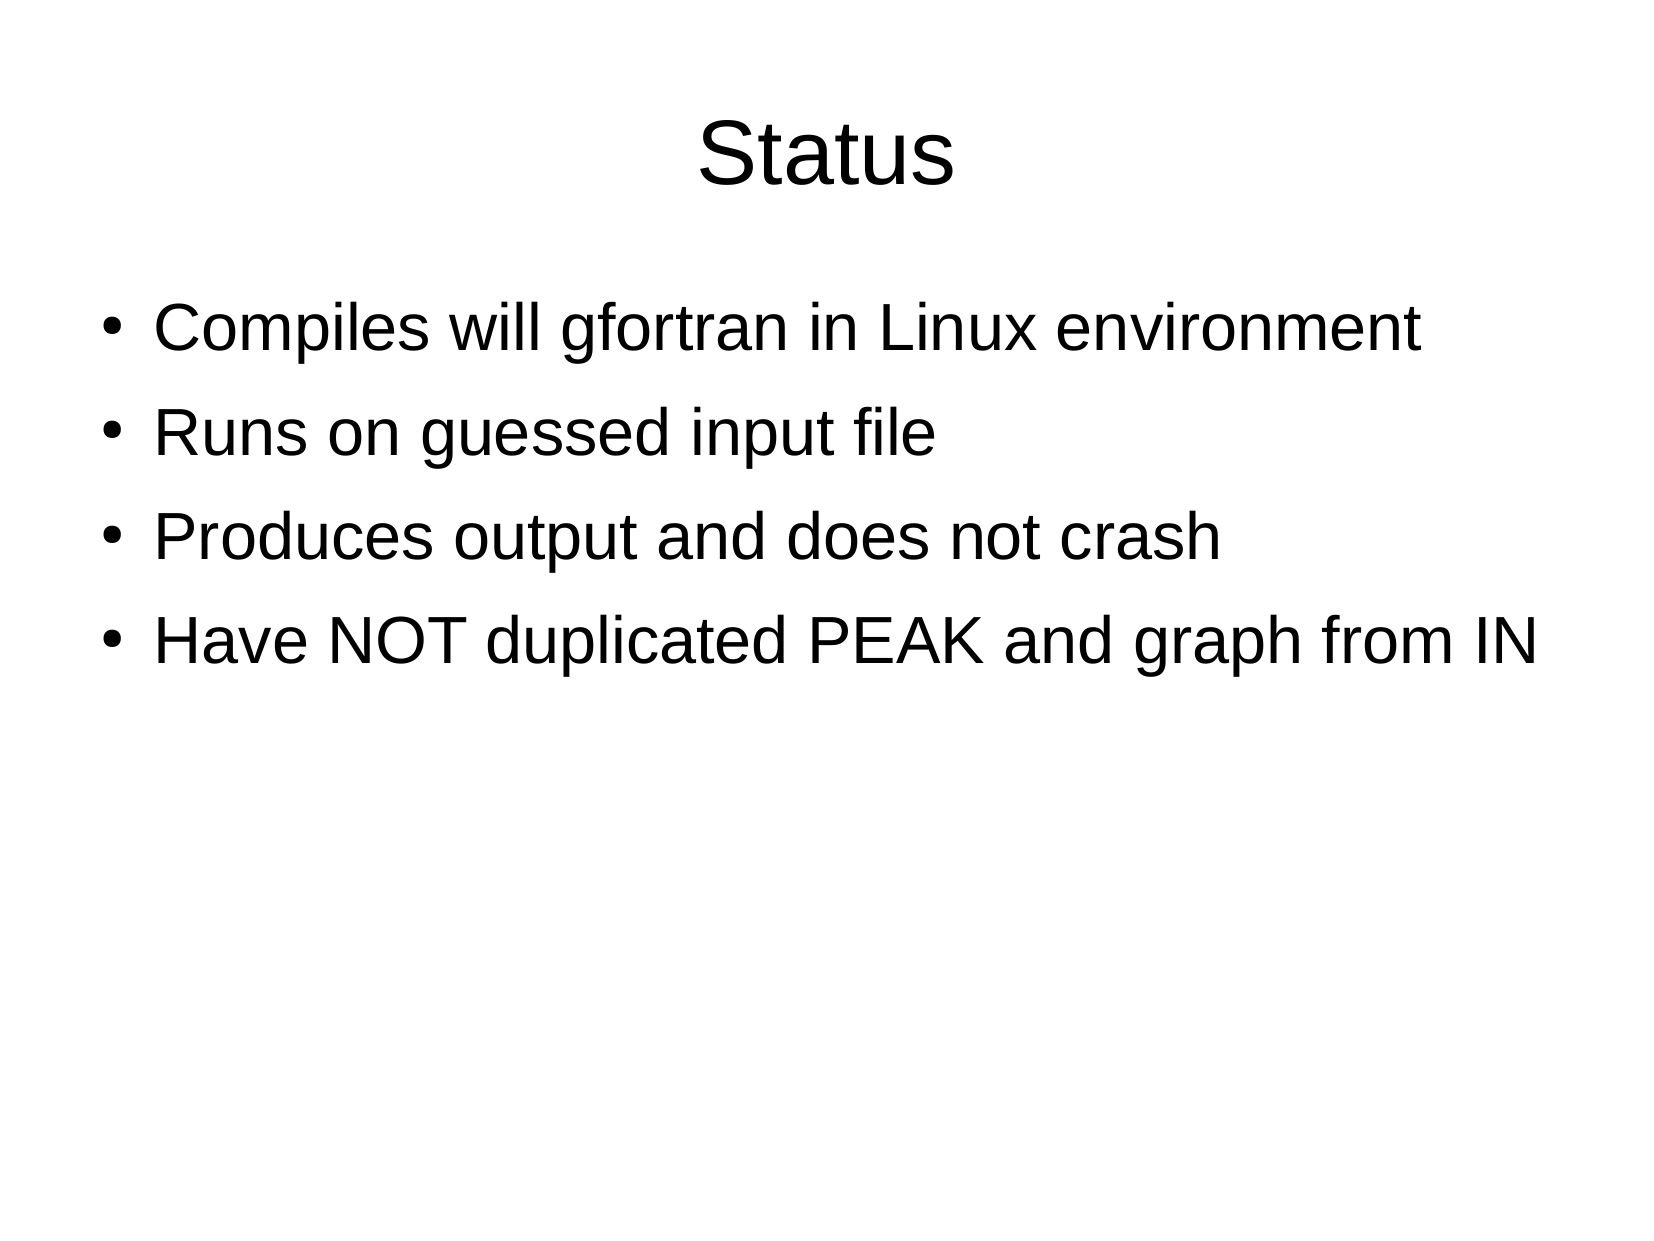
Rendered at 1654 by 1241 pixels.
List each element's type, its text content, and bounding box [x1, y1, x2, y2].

title Status [82, 49, 1571, 257]
list Compiles will gfortran in Linux environment Runs on guessed input file Produces output and does not crash Have NOT duplicated PEAK and graph from IN [82, 290, 1571, 1109]
